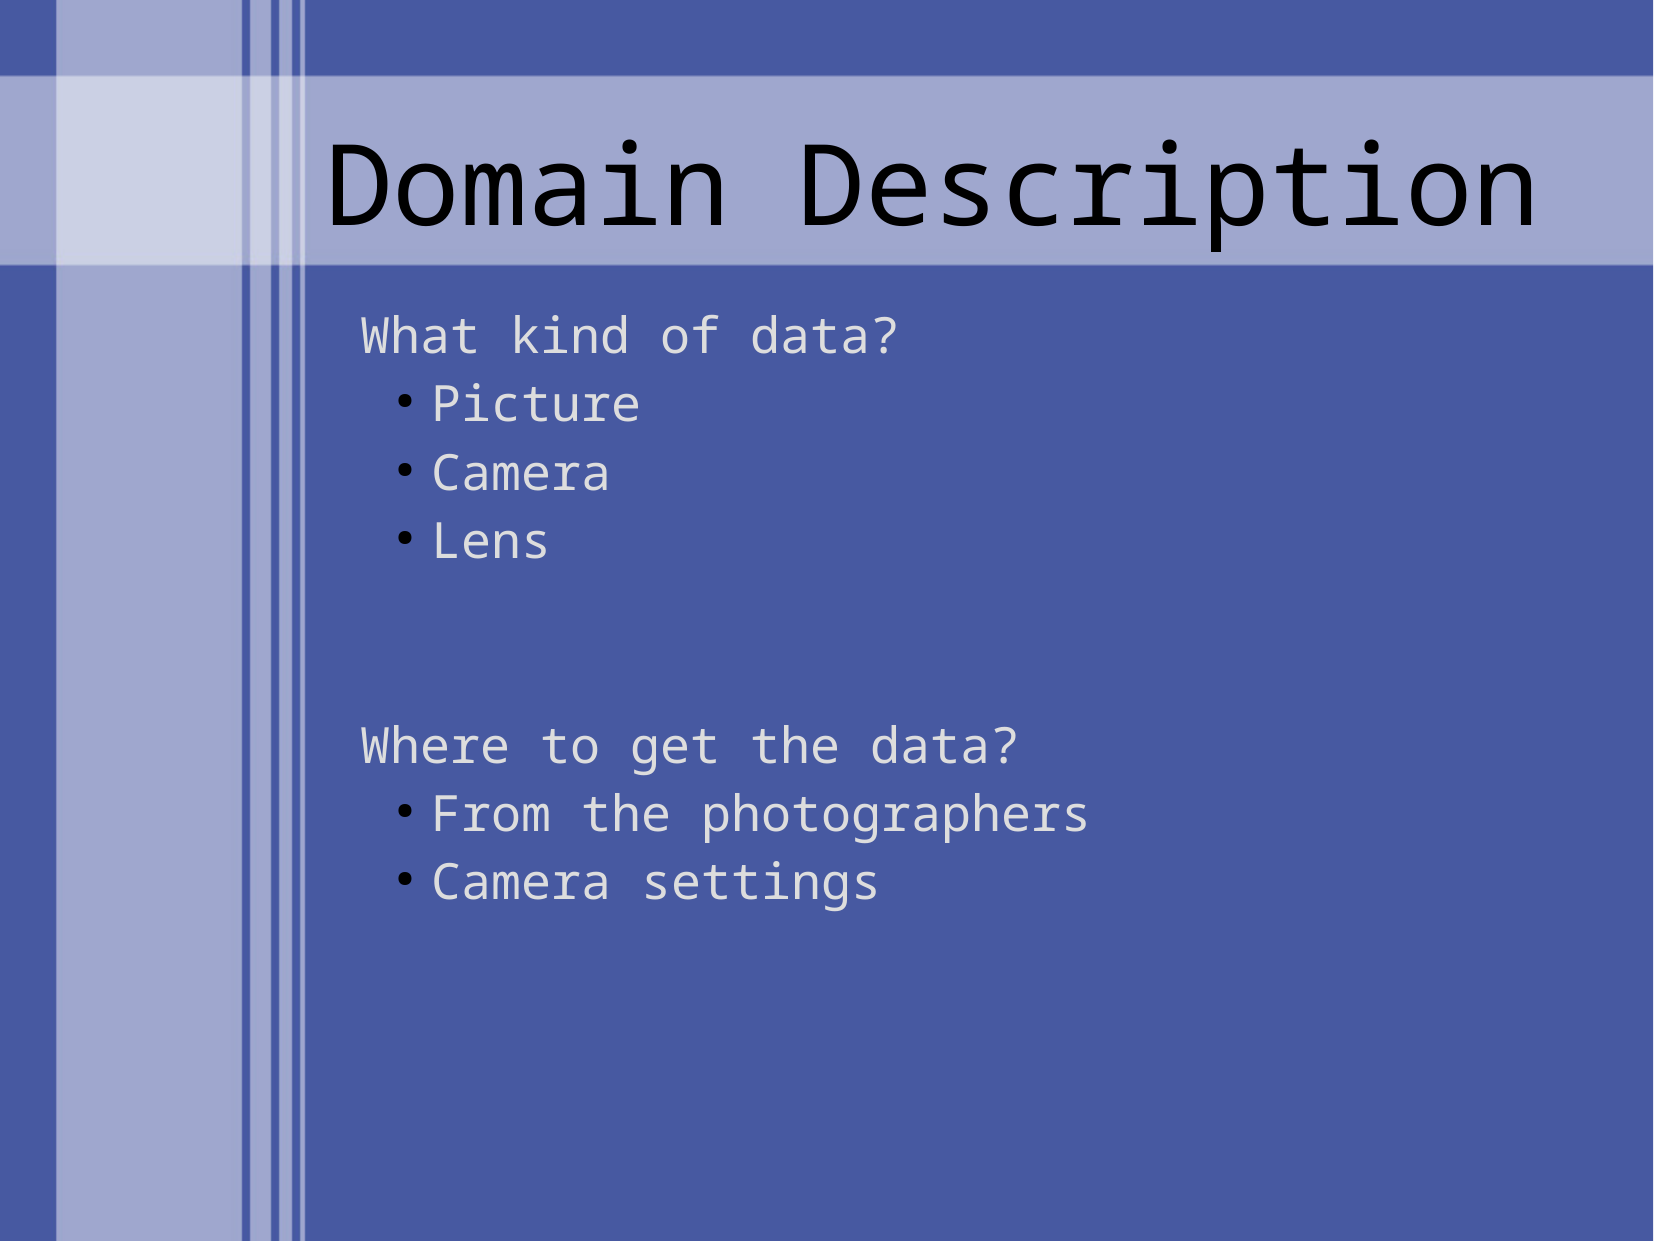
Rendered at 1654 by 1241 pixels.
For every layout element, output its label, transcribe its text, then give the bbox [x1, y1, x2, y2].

picture [0, 0, 1654, 1241]
text_box What kind of data? Picture Camera Lens Where to get the data? From the photographers Camera settings [345, 292, 1107, 875]
text_box Domain Description [310, 97, 1556, 255]
